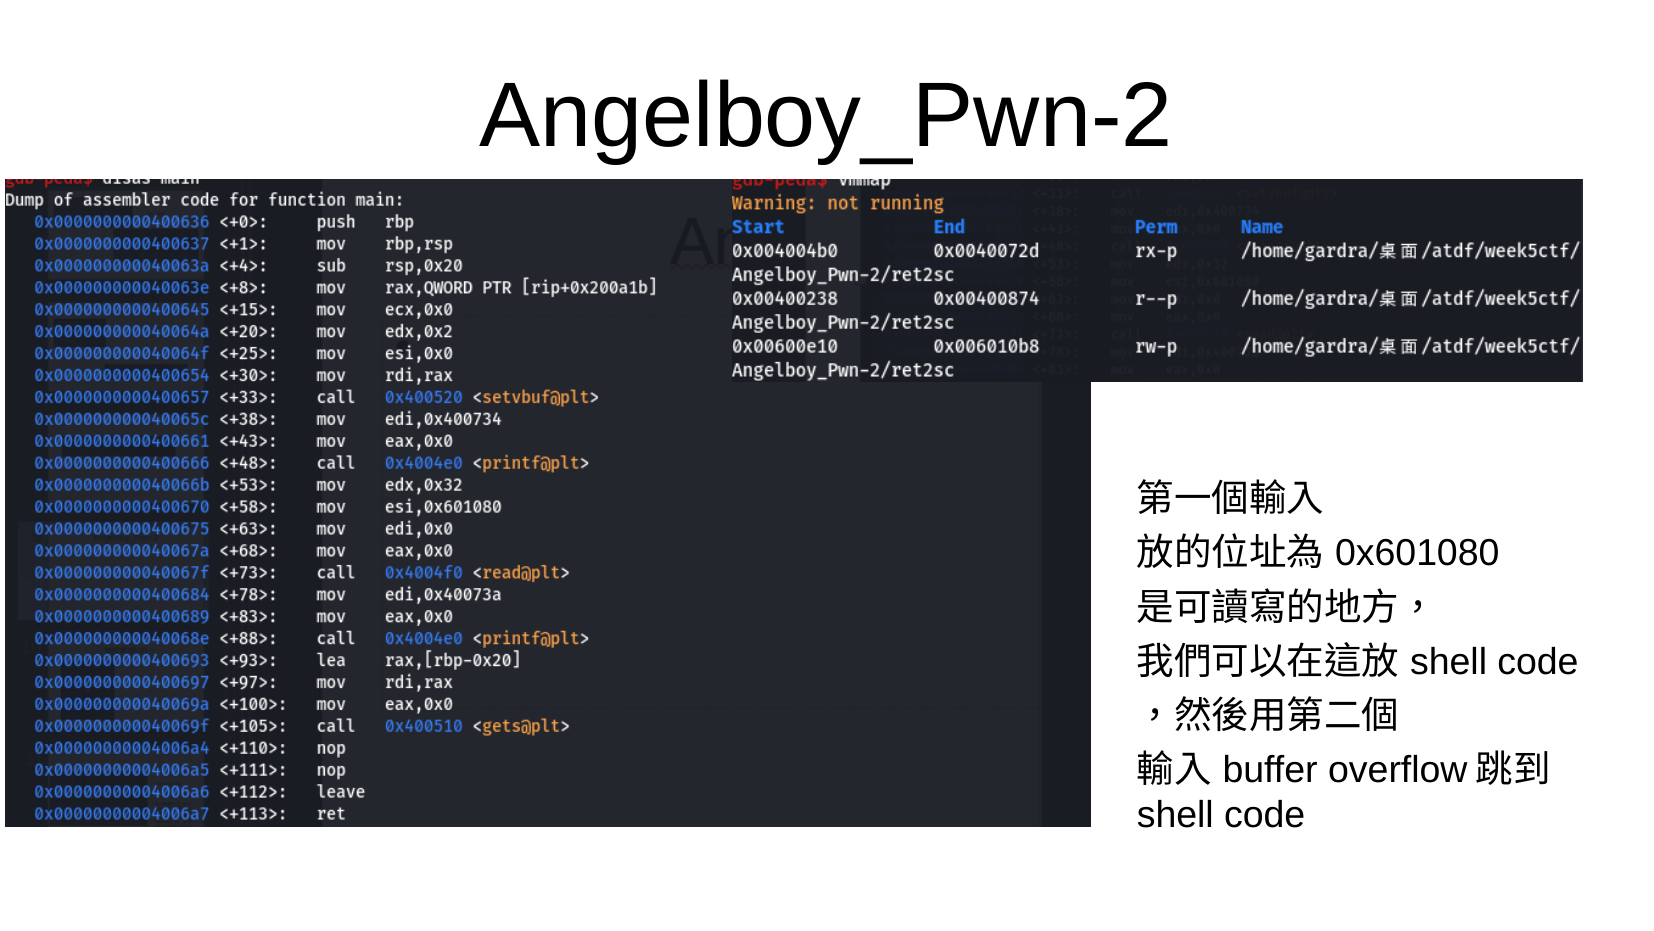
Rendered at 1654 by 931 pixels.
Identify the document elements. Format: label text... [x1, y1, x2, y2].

title Angelboy_Pwn-2 [82, 37, 1571, 179]
picture [5, 179, 1583, 827]
text_box 第一個輸入 放的位址為0x601080 是可讀寫的地方， 我們可以在這放shell code ，然後用第二個 輸入buffer overflow跳到 shell code [1122, 460, 1642, 861]
